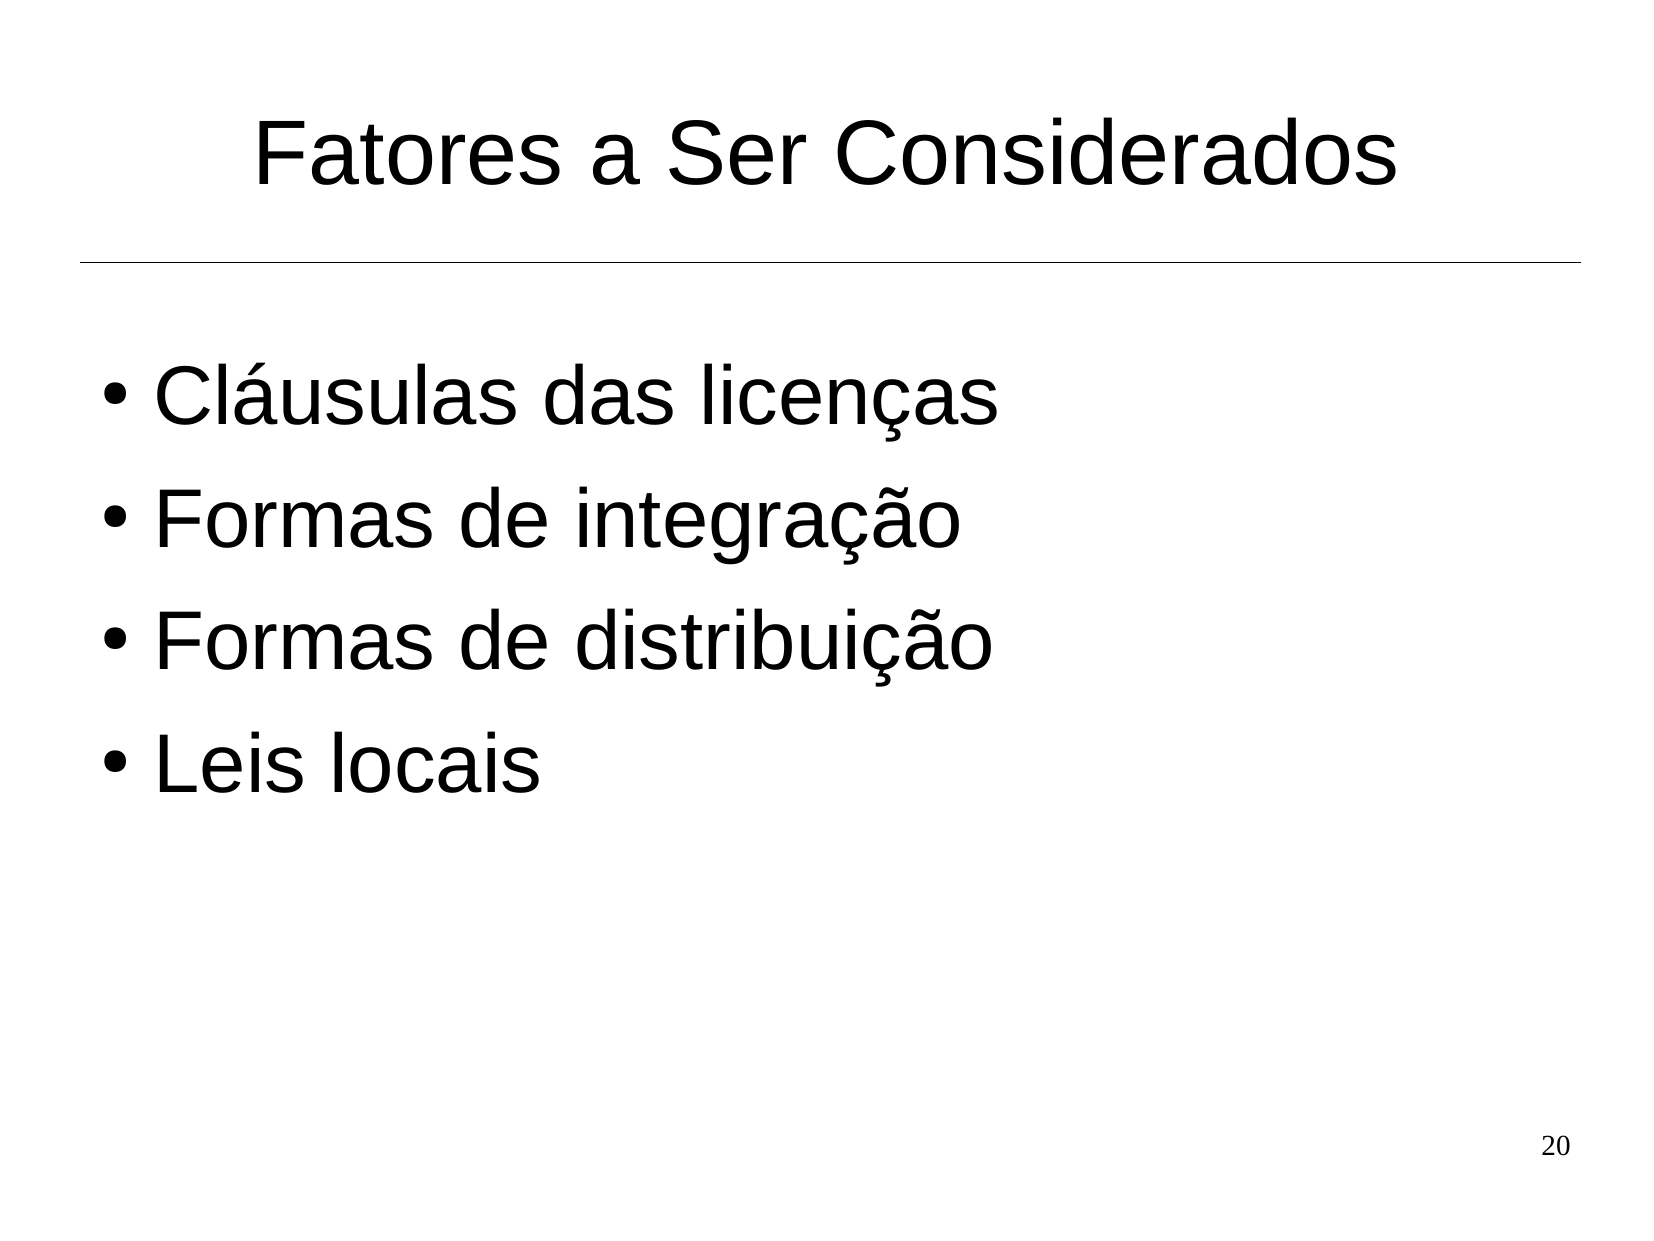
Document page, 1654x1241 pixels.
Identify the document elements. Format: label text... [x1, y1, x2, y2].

list Cláusulas das licenças Formas de integração Formas de distribuição Leis locais [82, 349, 1571, 1095]
title Fatores a Ser Considerados [82, 56, 1571, 250]
